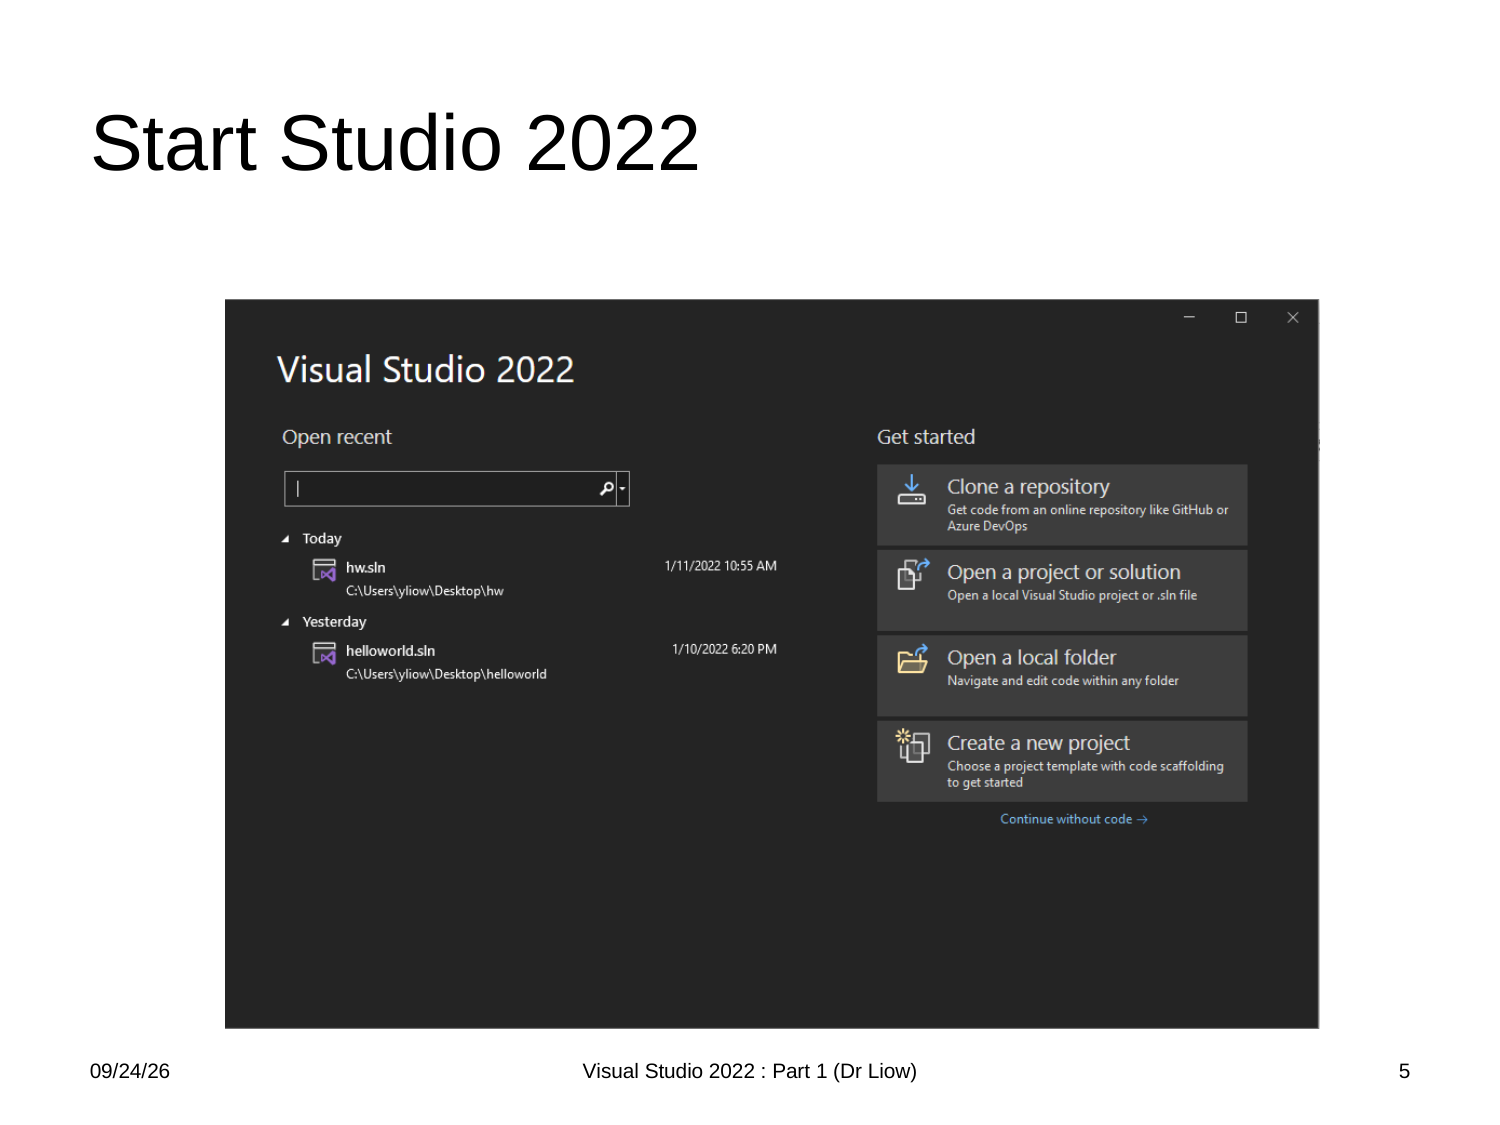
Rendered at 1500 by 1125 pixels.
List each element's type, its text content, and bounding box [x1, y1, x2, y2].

text_box 01/11/22 [74, 1049, 426, 1101]
text_box Visual Studio 2022 : Part 1 (Dr Liow) [512, 1049, 988, 1101]
picture [225, 299, 1320, 1029]
text_box <number> [1074, 1049, 1426, 1101]
title Start Studio 2022 [75, 45, 1426, 233]
